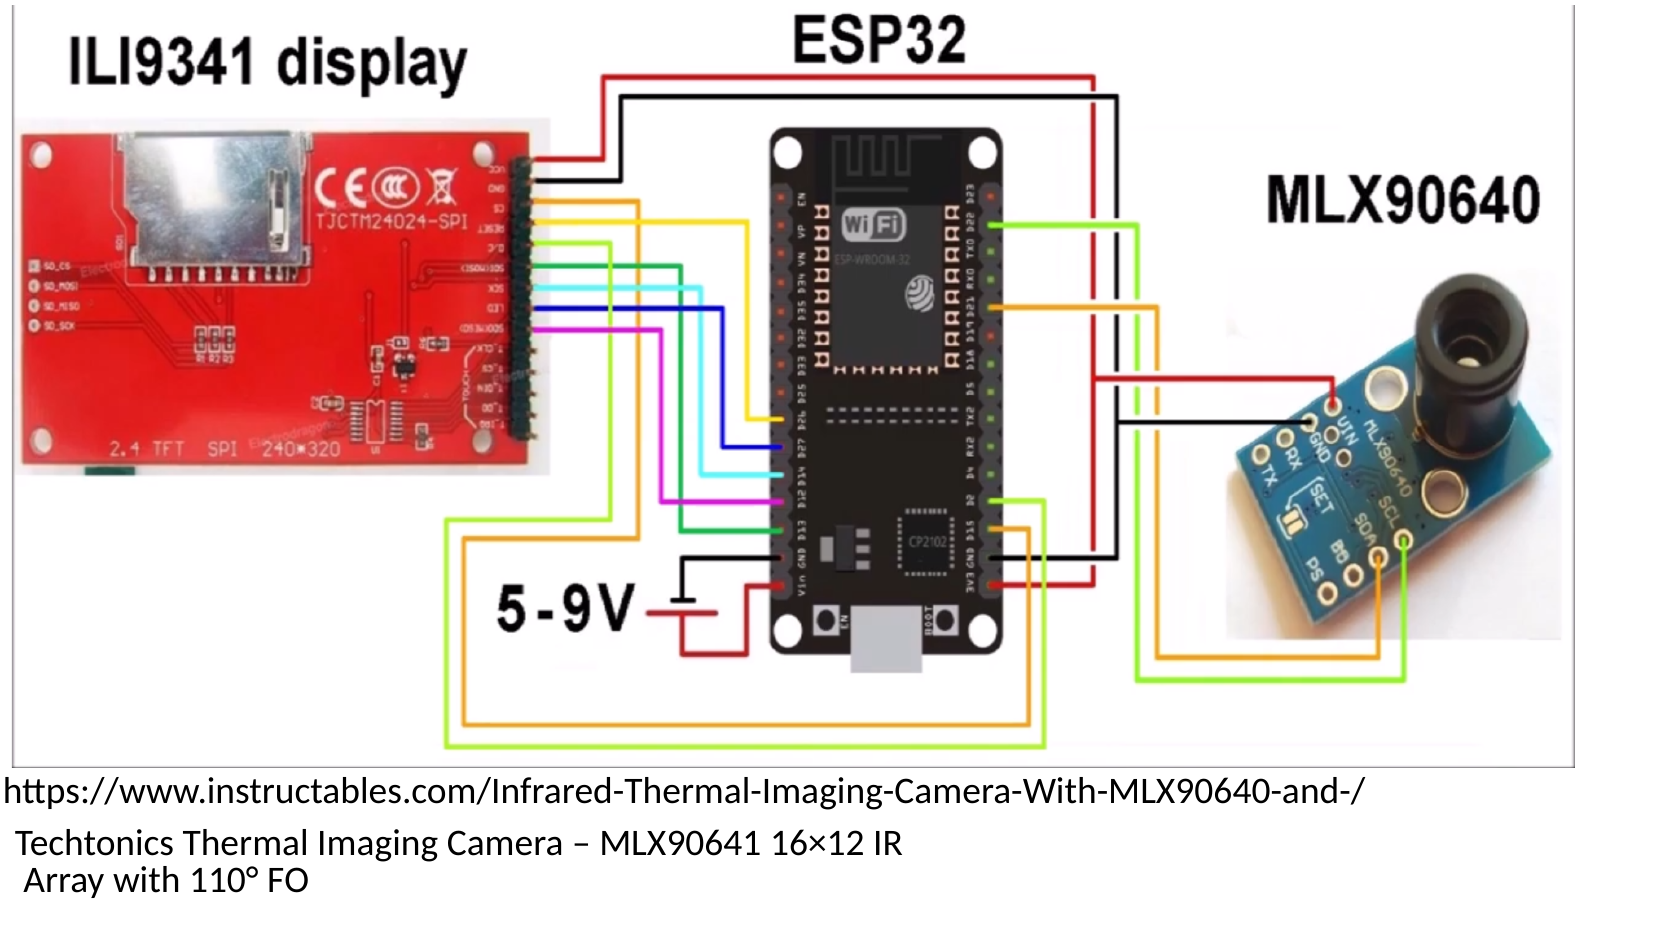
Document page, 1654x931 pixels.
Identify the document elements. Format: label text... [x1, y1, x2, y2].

text_box Techtonics Thermal Imaging Camera – MLX90641 16×12 IR Array with 110° FO [0, 819, 1144, 922]
text_box https://www.instructables.com/Infrared-Thermal-Imaging-Camera-With-MLX90640-and-/ [0, 768, 1654, 827]
picture [11, 5, 1575, 768]
